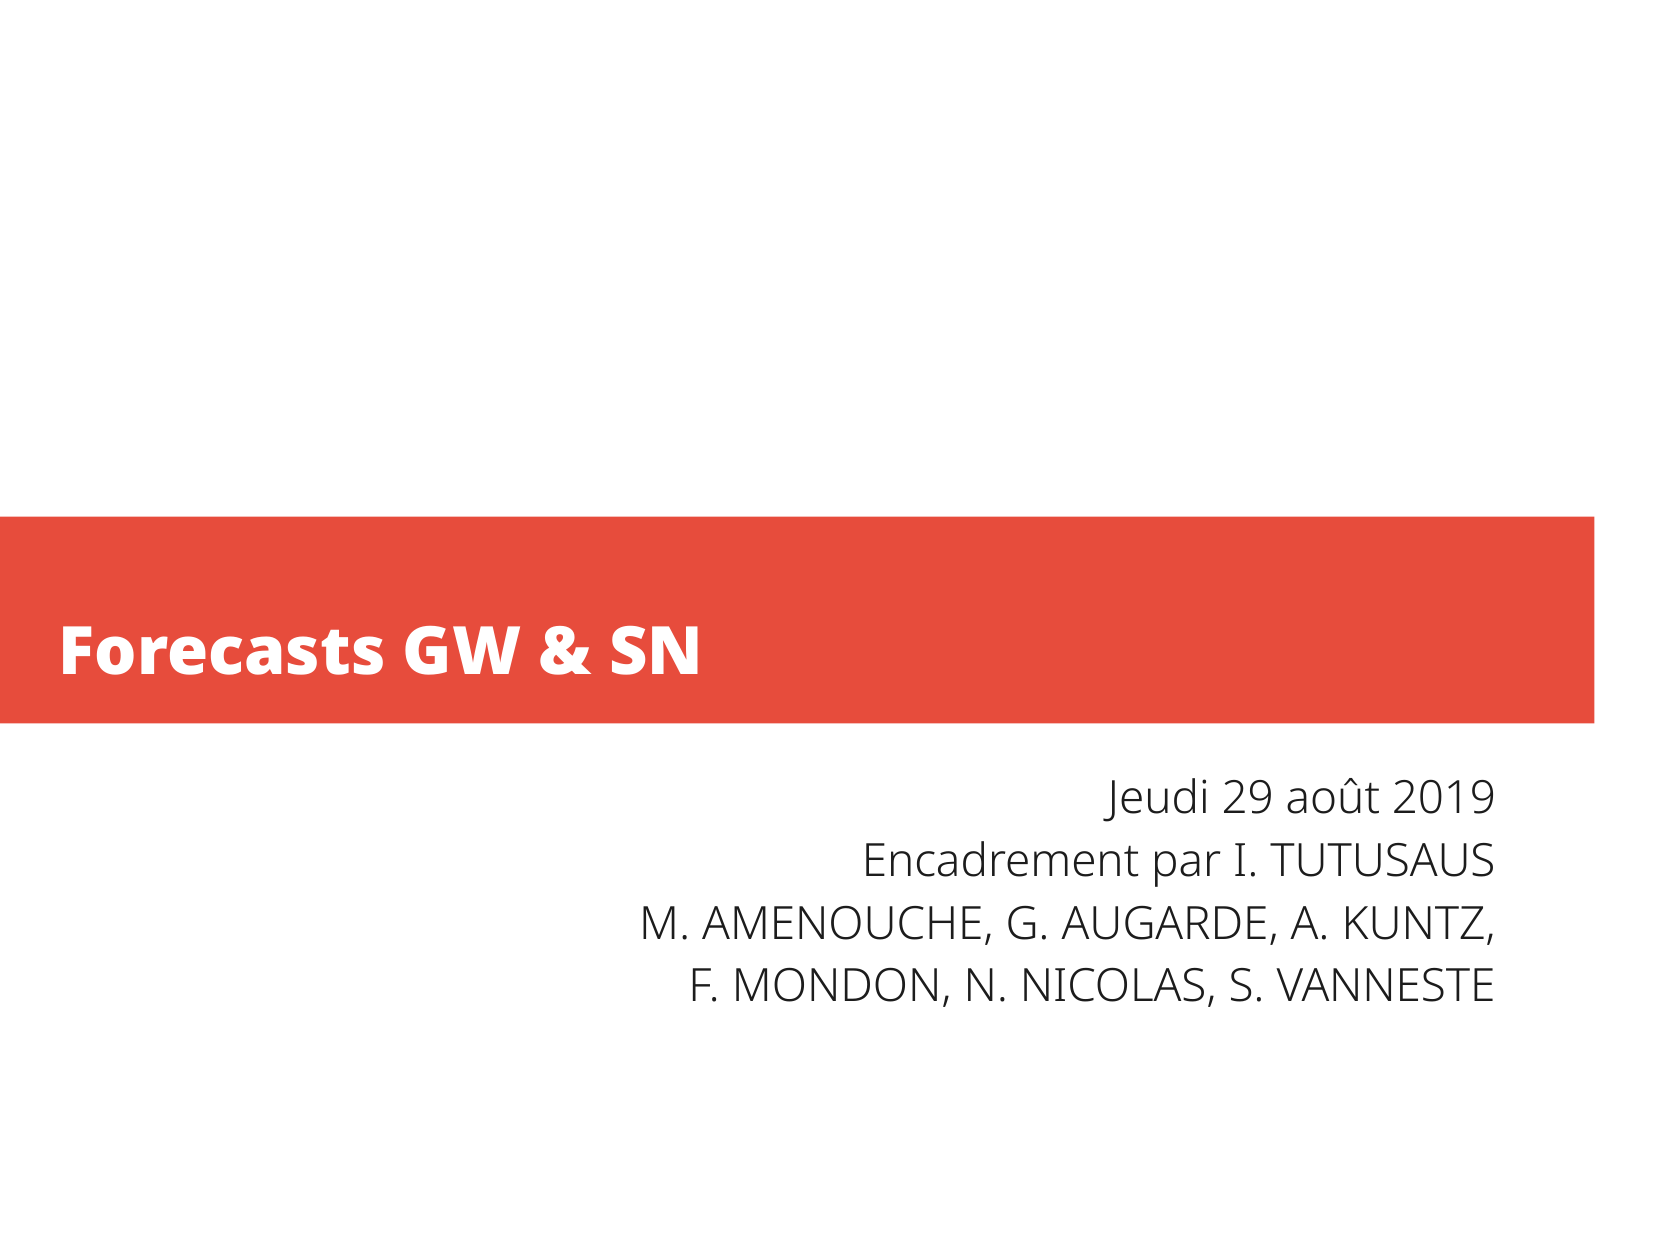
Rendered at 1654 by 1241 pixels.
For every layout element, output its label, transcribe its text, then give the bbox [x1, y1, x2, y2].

subtitle Jeudi 29 août 2019 Encadrement par I. TUTUSAUS M. AMENOUCHE, G. AUGARDE, A. KUNTZ, F. MONDON, N. NICOLAS, S. VANNESTE [639, 765, 1591, 976]
title Forecasts GW & SN [59, 546, 1595, 694]
